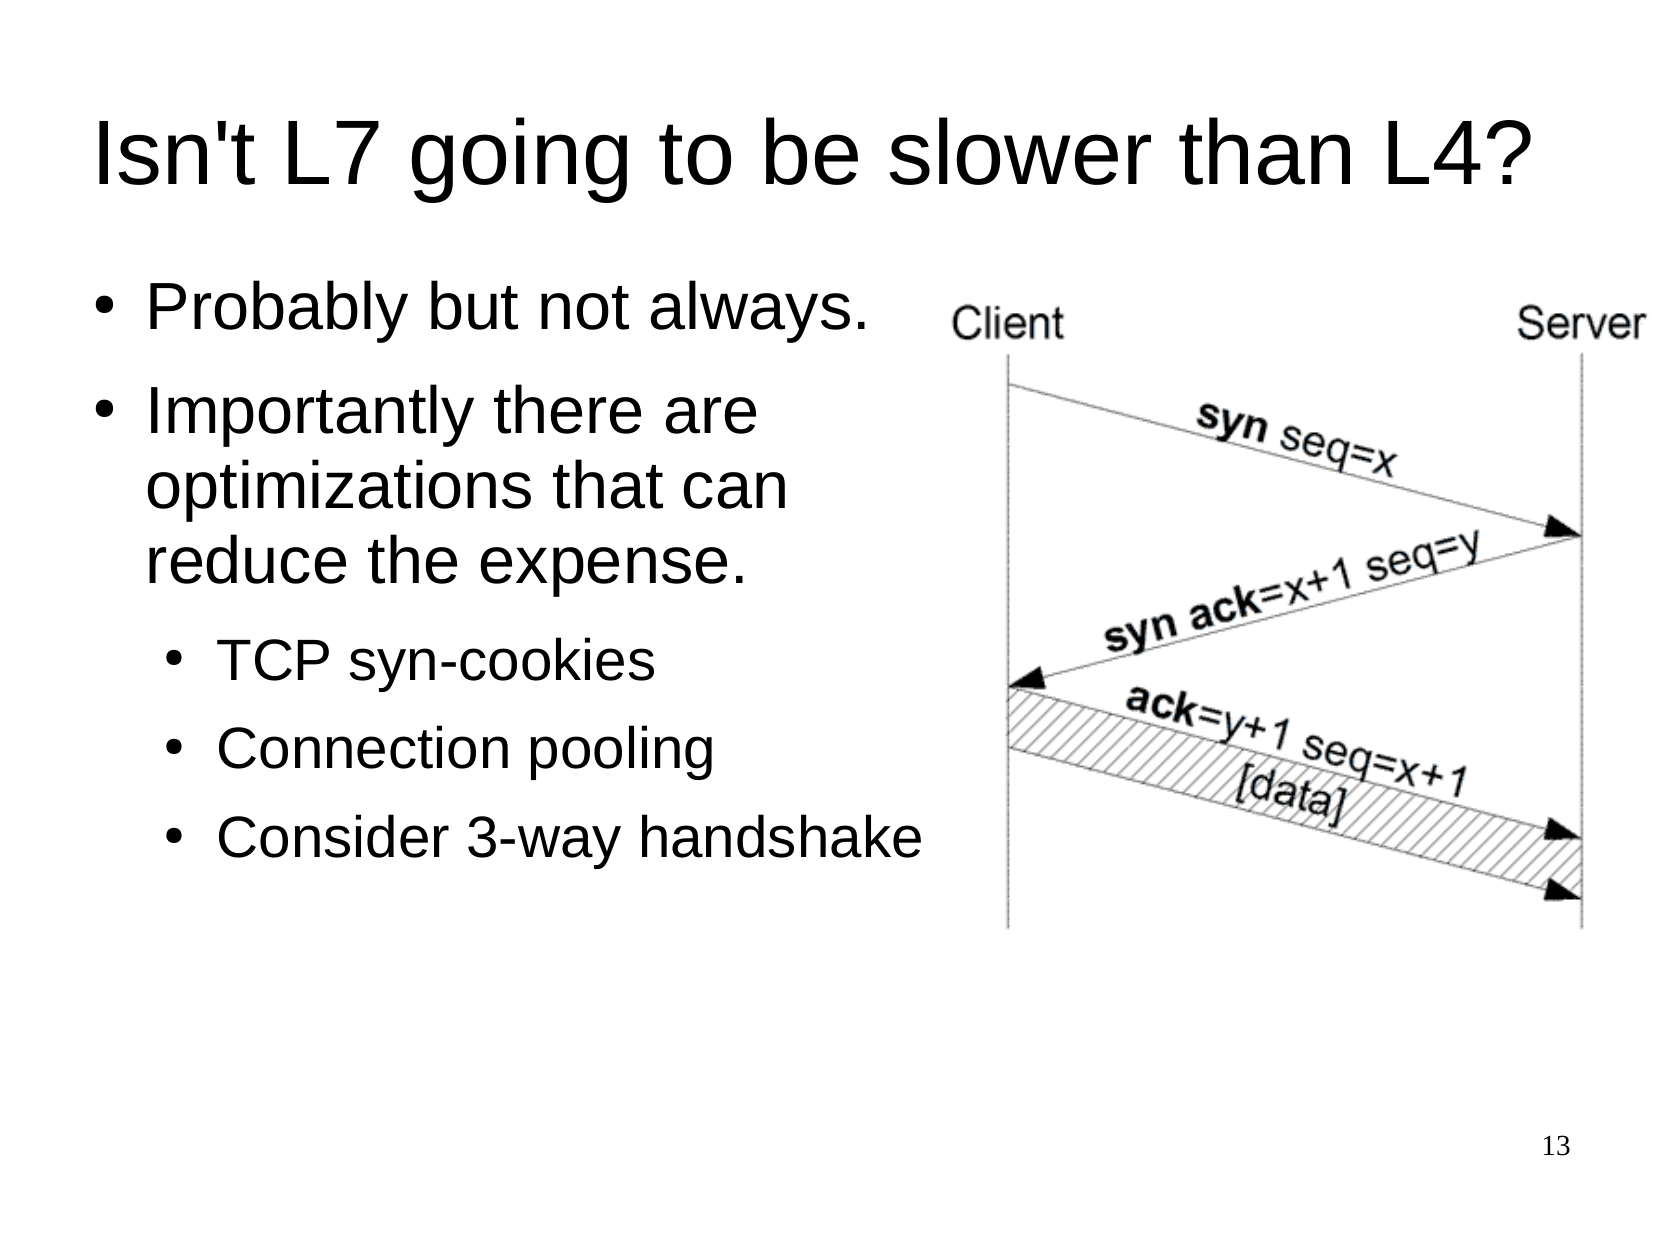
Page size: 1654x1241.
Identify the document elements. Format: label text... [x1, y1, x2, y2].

picture [941, 299, 1654, 939]
list Probably but not always. Importantly there are optimizations that can reduce the expense. TCP syn-cookies Connection pooling Consider 3-way handshake [75, 269, 1005, 1088]
title Isn't L7 going to be slower than L4? [82, 49, 1571, 257]
